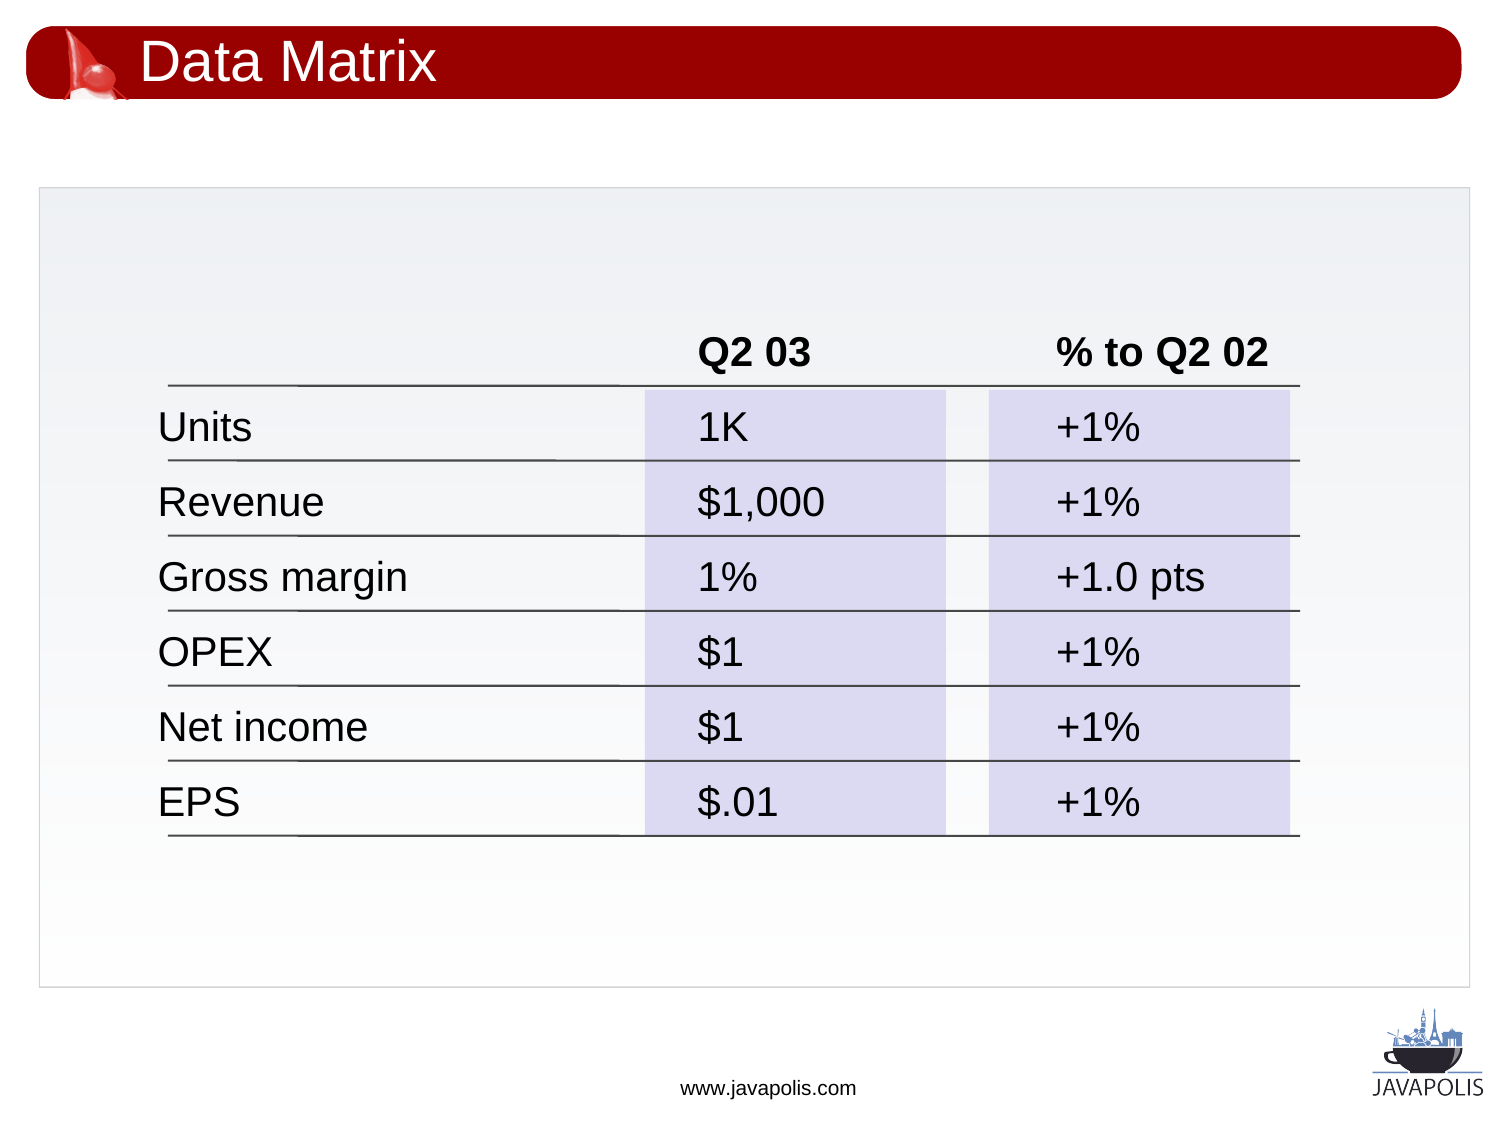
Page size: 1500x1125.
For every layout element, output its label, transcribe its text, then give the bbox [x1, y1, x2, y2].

title Data Matrix [125, 0, 1450, 100]
text_box Q2 03 % to Q2 02 Units 1K +1% Revenue $1,000 +1% Gross margin 1% +1.0 pts OPEX $1 +1% Net income $1 +1% EPS $.01 +1% [149, 299, 1296, 826]
text_box [644, 826, 946, 834]
picture [62, 28, 125, 100]
text_box [988, 826, 1291, 834]
picture [1366, 1006, 1500, 1125]
